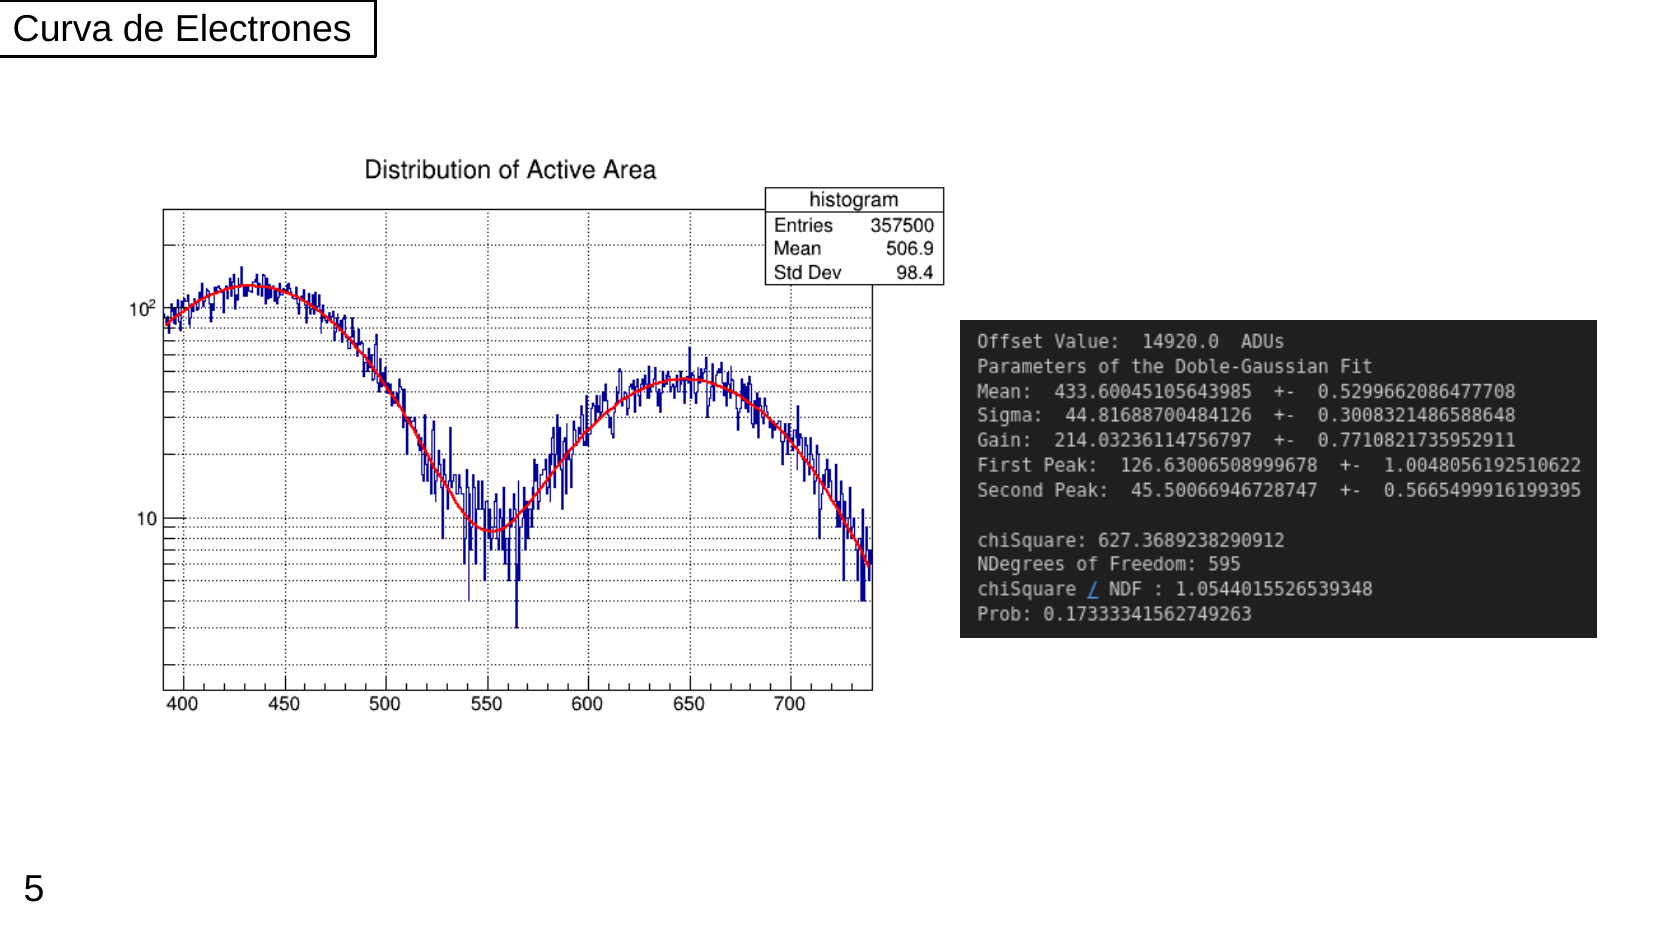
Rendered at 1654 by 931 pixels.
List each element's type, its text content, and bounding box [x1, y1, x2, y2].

picture [75, 149, 1597, 751]
text_box Curva de Electrones [0, 0, 376, 57]
text_box <number> [8, 860, 638, 931]
